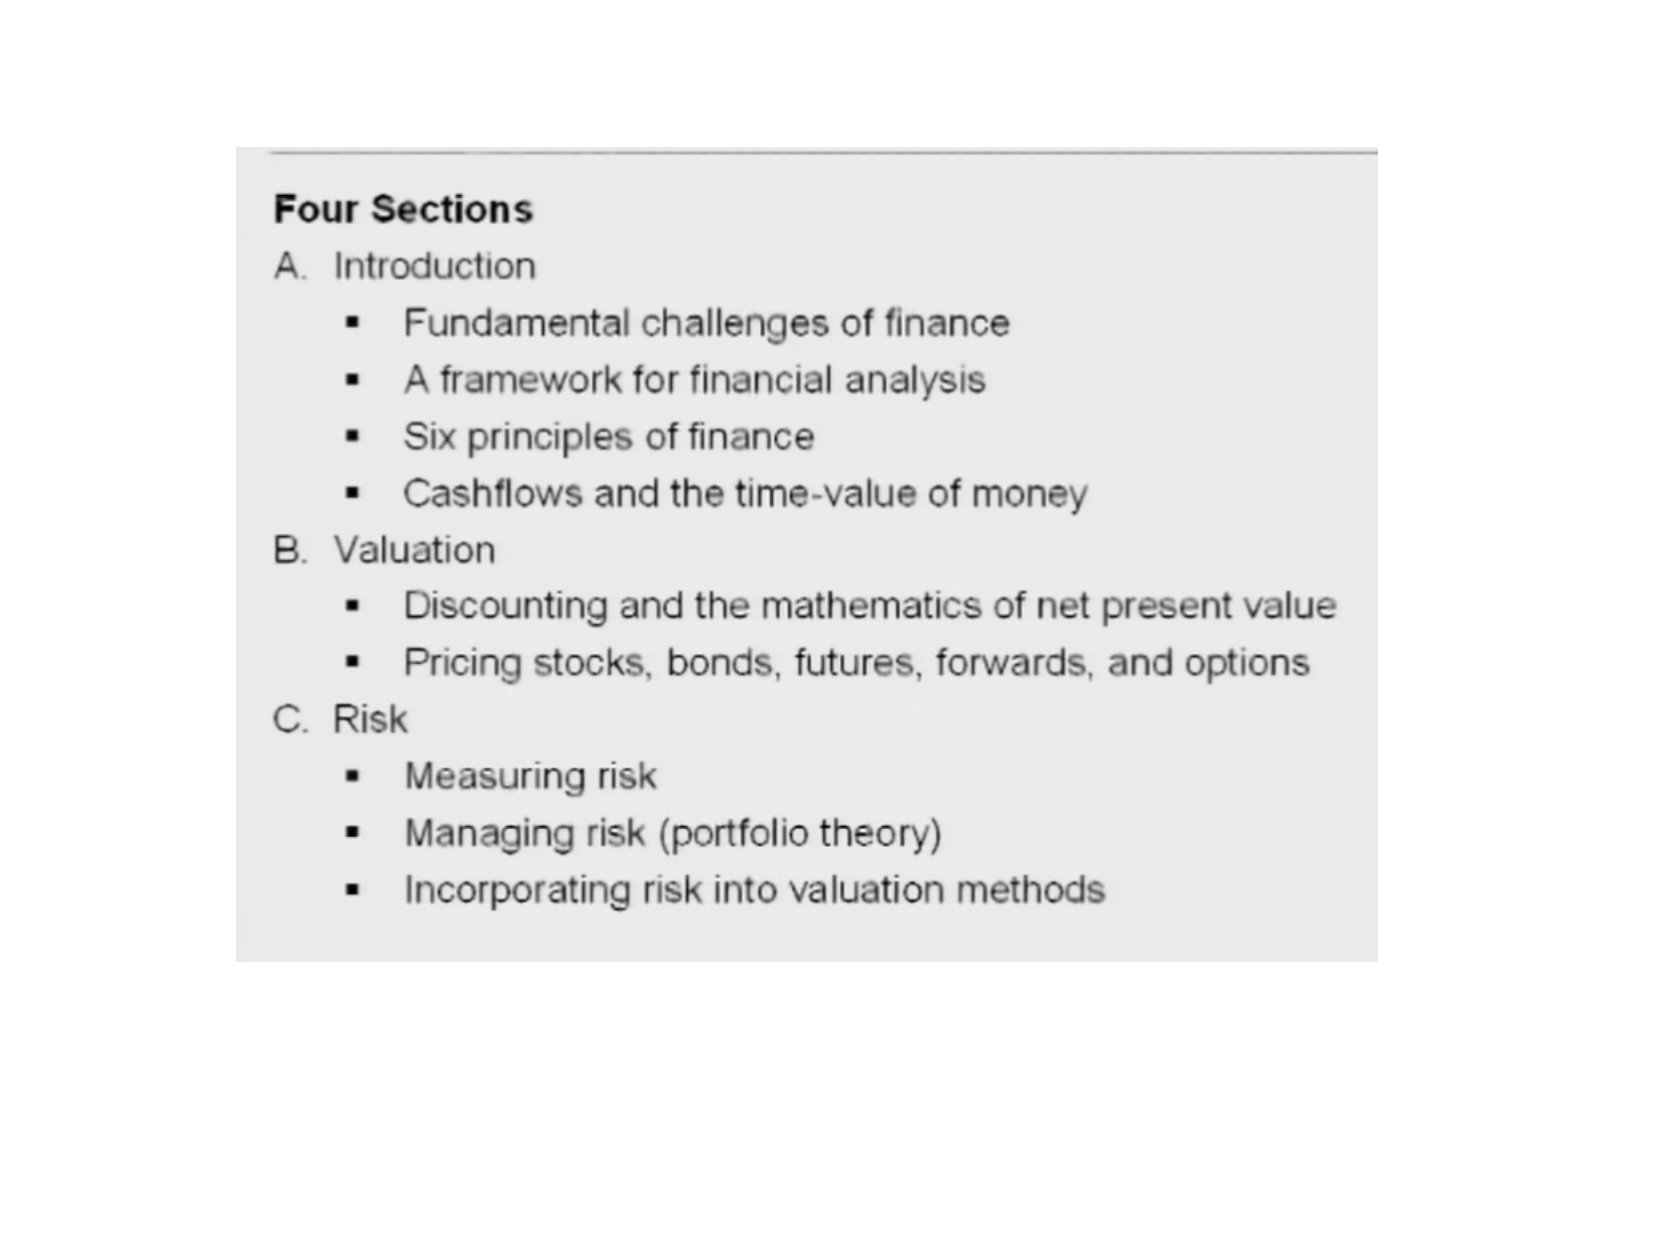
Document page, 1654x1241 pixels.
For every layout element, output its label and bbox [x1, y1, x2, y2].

picture [236, 147, 1378, 962]
